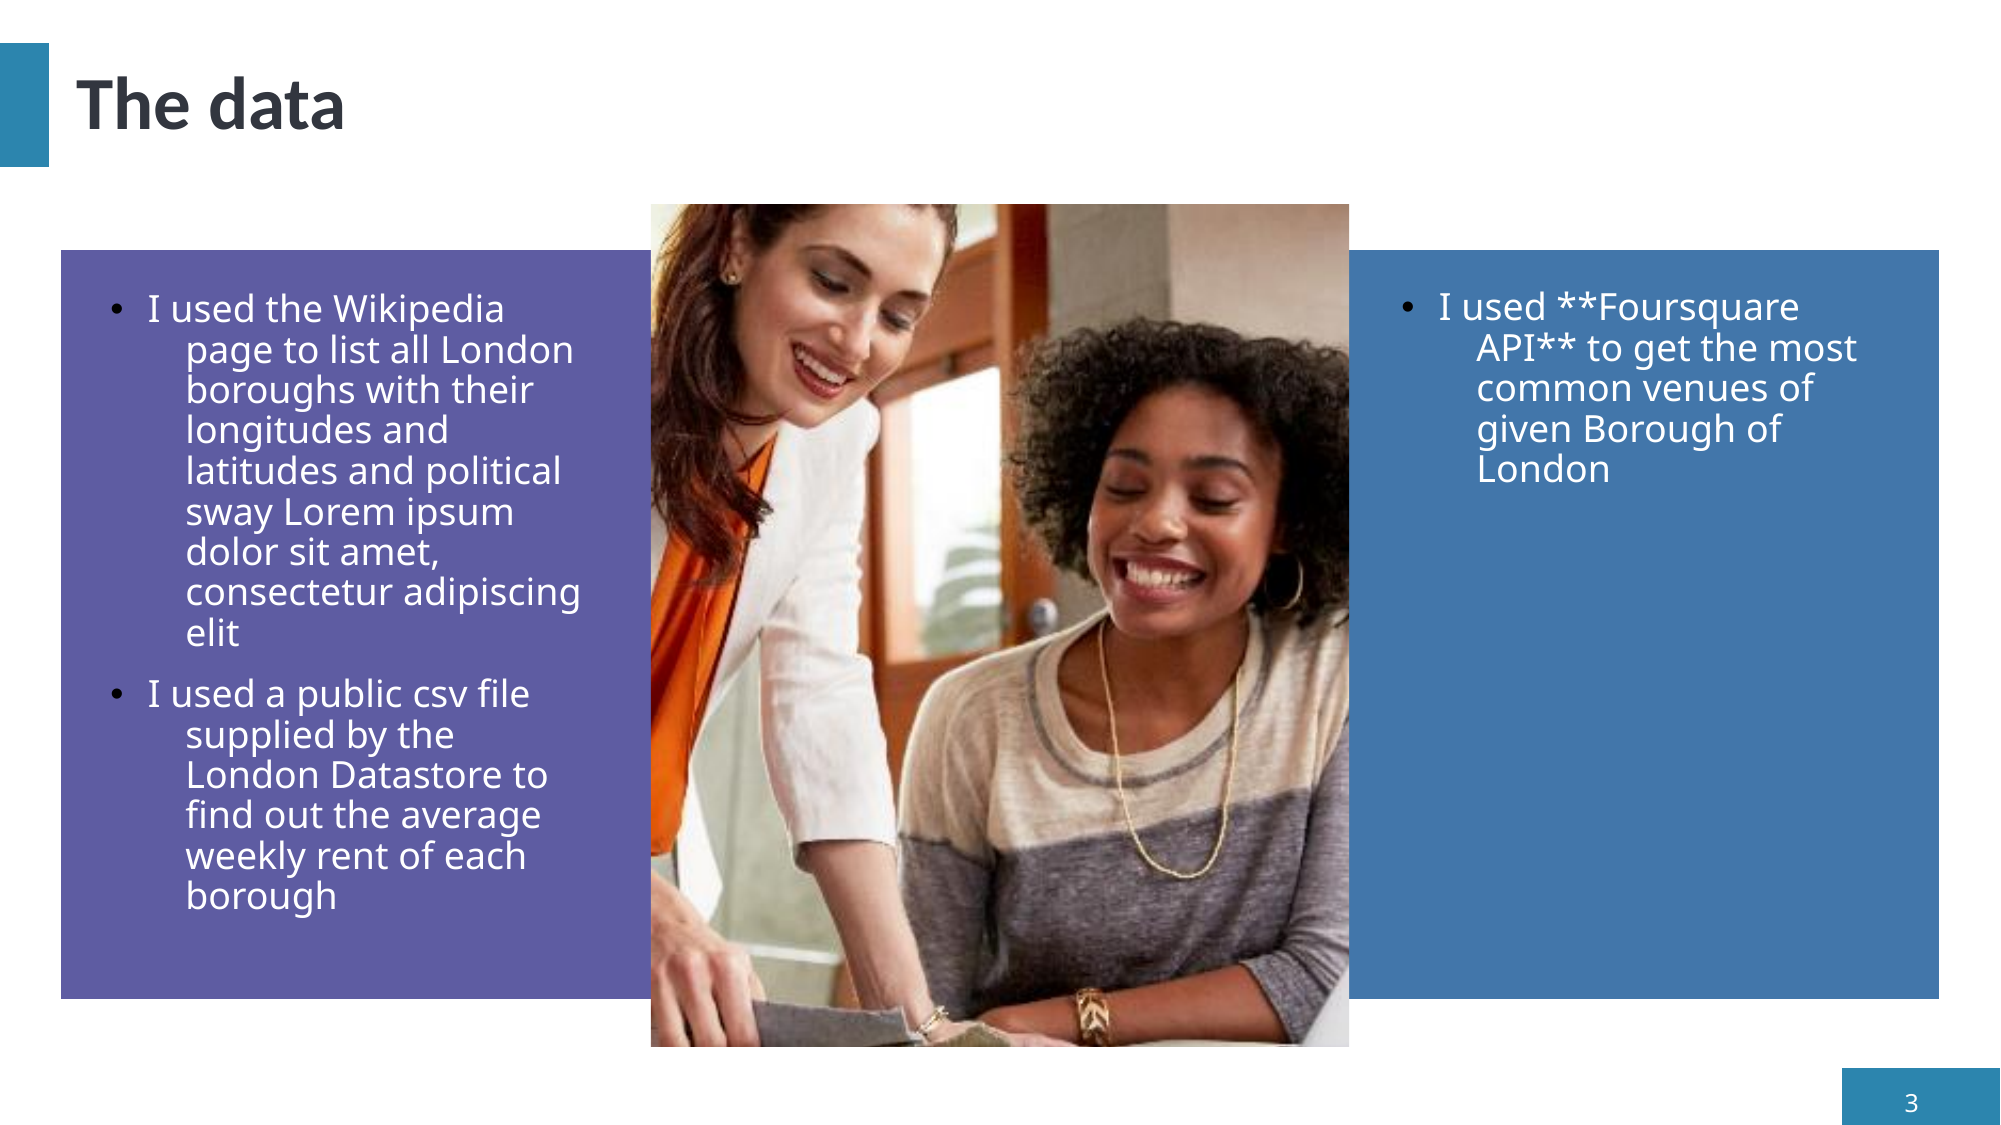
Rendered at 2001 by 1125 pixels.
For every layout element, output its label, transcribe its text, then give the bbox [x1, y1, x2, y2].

list I used the Wikipedia page to list all London boroughs with their longitudes and latitudes and political sway Lorem ipsum dolor sit amet, consectetur adipiscing elit I used a public csv file supplied by the London Datastore to find out the average weekly rent of each borough [95, 282, 611, 971]
text_box 4 [1889, 1079, 1951, 1114]
title The data [60, 42, 1951, 168]
list I used **Foursquare API** to get the most common venues of given Borough of London [1386, 280, 1902, 969]
picture [650, 202, 1350, 1047]
